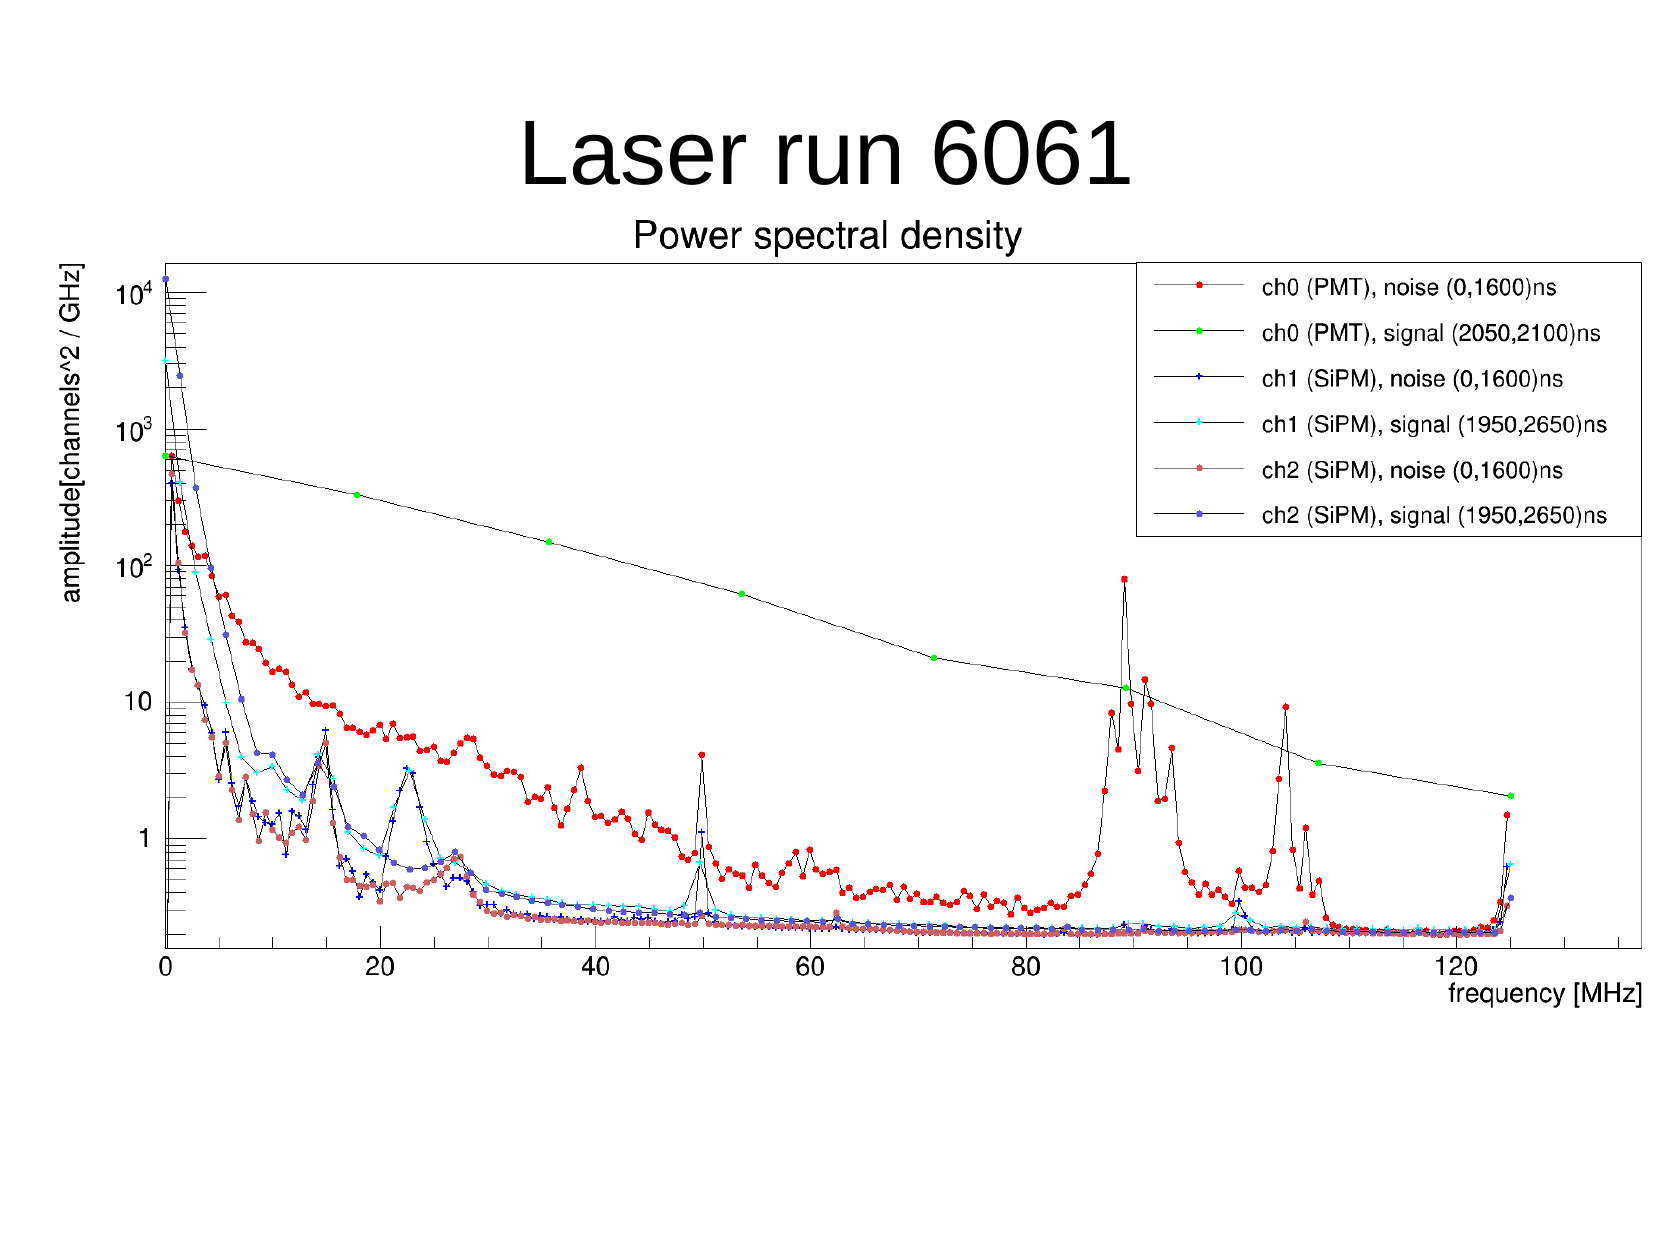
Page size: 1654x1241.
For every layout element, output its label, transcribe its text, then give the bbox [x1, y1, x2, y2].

picture [0, 209, 1654, 1031]
title Laser run 6061 [82, 49, 1571, 209]
